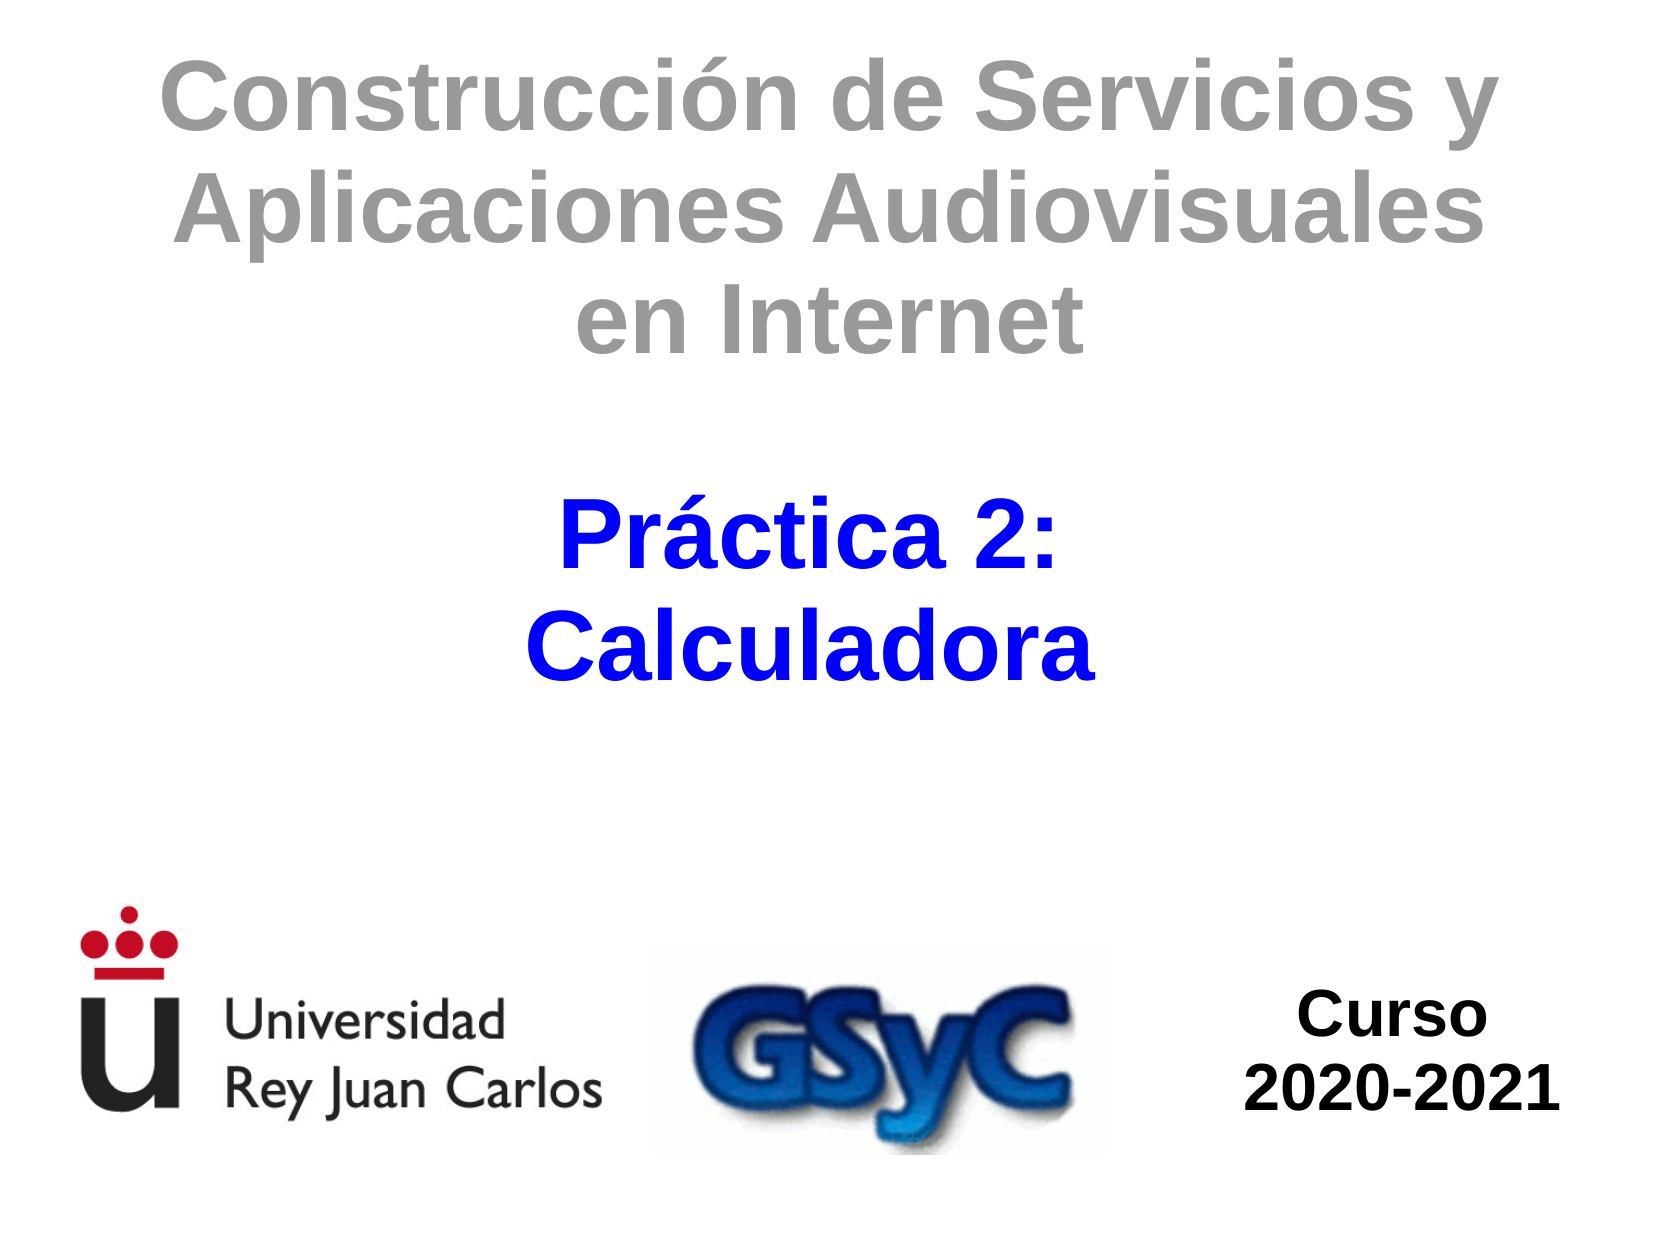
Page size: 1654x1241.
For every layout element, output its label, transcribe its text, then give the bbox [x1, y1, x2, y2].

title Curso 2020-2021 [1200, 975, 1606, 1126]
picture [653, 944, 1111, 1156]
picture [46, 884, 631, 1141]
title Práctica 2: Calculadora [135, 478, 1486, 702]
title Construcción de Servicios y Aplicaciones Audiovisuales en Internet [144, 39, 1516, 376]
